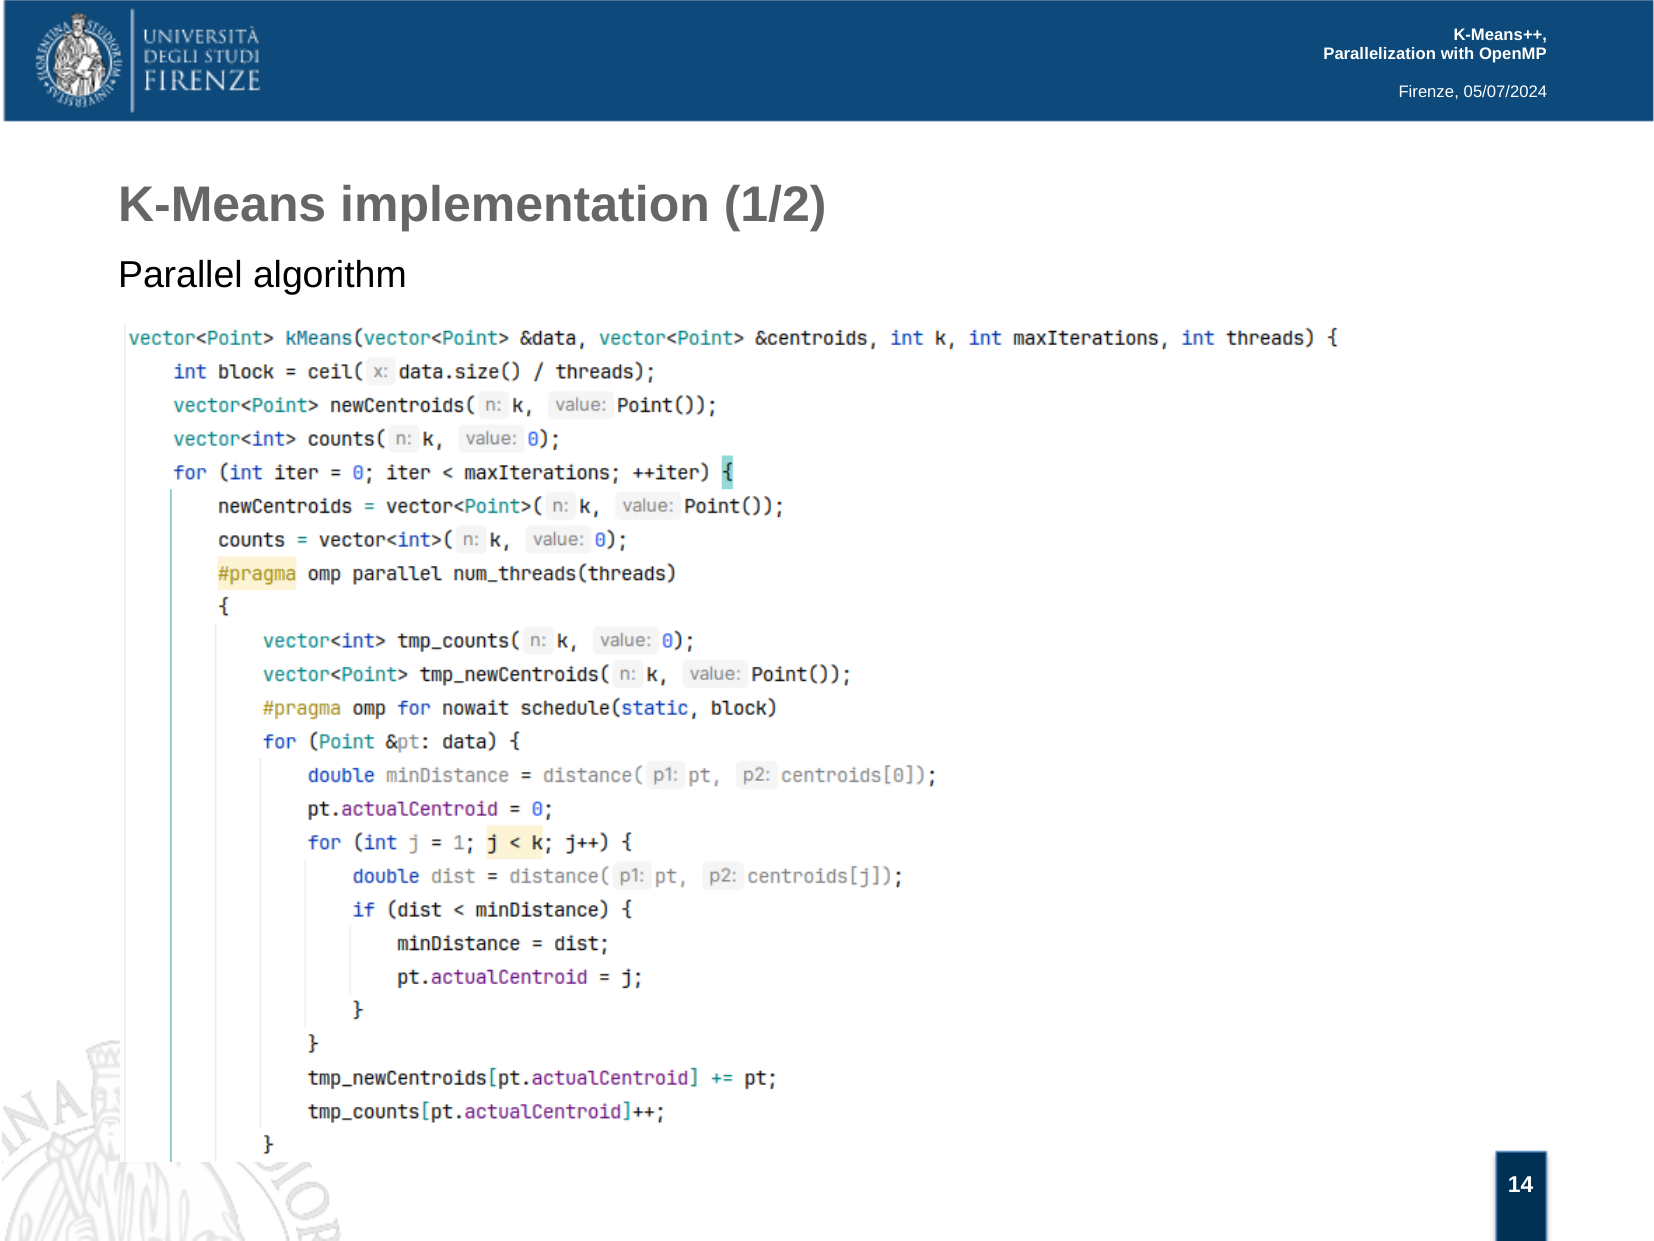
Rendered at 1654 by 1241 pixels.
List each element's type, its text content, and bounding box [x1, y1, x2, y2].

text_box 14 [1505, 1160, 1536, 1208]
picture [2, 0, 1654, 1241]
text_box K-Means++, Parallelization with OpenMP Firenze, 05/07/2024 [685, 24, 1548, 102]
text_box K-Means implementation (1/2) Parallel algorithm [118, 106, 1152, 338]
